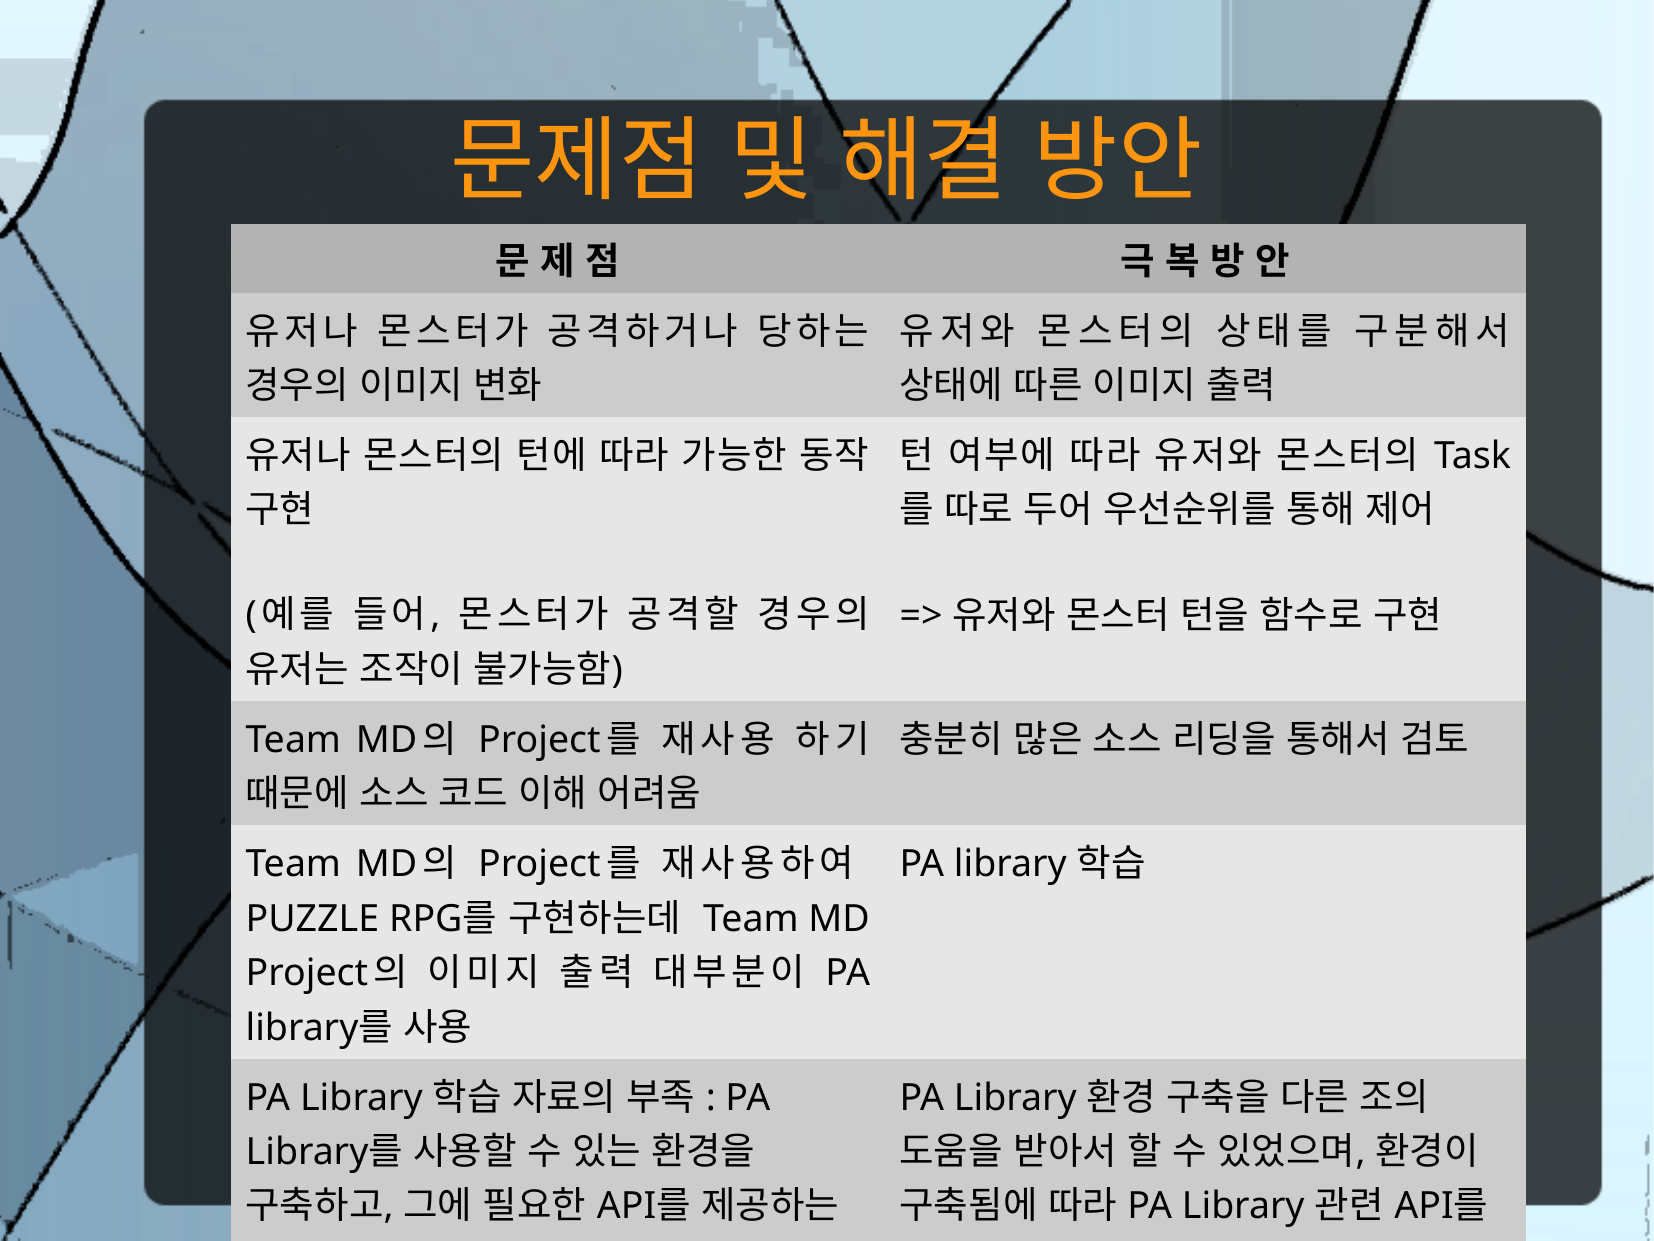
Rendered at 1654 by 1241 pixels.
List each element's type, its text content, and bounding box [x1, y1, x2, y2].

table_cell PA Library 학습 자료의 부족 : PA Library를 사용할 수 있는 환경을 구축하고, 그에 필요한 API를 제공하는 공식 홈페이지가 사라졌으며, PA Library에 관한 자료도 예전에 쓰이던 자료 밖에 존재하지 않아서 자료를 구하는데 어려움이 많음 [231, 1059, 885, 1241]
table_cell PA Library 환경 구축을 다른 조의 도움을 받아서 할 수 있었으며, 환경이 구축됨에 따라 PA Library 관련 API를 사용하기 위해 Team MD와 다른 조의 소스를 충분히 리딩하여 사용하였다 [885, 1059, 1526, 1241]
table_cell 충분히 많은 소스 리딩을 통해서 검토 [885, 701, 1526, 825]
table_header 문 제 점 [231, 224, 885, 293]
table_cell 유저와 몬스터의 상태를 구분해서 상태에 따른 이미지 출력 [885, 293, 1526, 417]
table_cell 턴 여부에 따라 유저와 몬스터의 Task를 따로 두어 우선순위를 통해 제어 => 유저와 몬스터 턴을 함수로 구현 [885, 417, 1526, 701]
table_cell Team MD의 Project를 재사용하여 PUZZLE RPG를 구현하는데 Team MD Project의 이미지 출력 대부분이 PA library를 사용 [231, 825, 885, 1059]
table_cell Team MD의 Project를 재사용 하기 때문에 소스 코드 이해 어려움 [231, 701, 885, 825]
table_cell PA library 학습 [885, 825, 1526, 1059]
table_cell 유저나 몬스터가 공격하거나 당하는 경우의 이미지 변화 [231, 293, 885, 417]
table_header 극 복 방 안 [885, 224, 1526, 293]
table_cell 유저나 몬스터의 턴에 따라 가능한 동작 구현 (예를 들어, 몬스터가 공격할 경우의 유저는 조작이 불가능함) [231, 417, 885, 701]
title 문제점 및 해결 방안 [82, 49, 1571, 257]
picture [0, 0, 1654, 1241]
